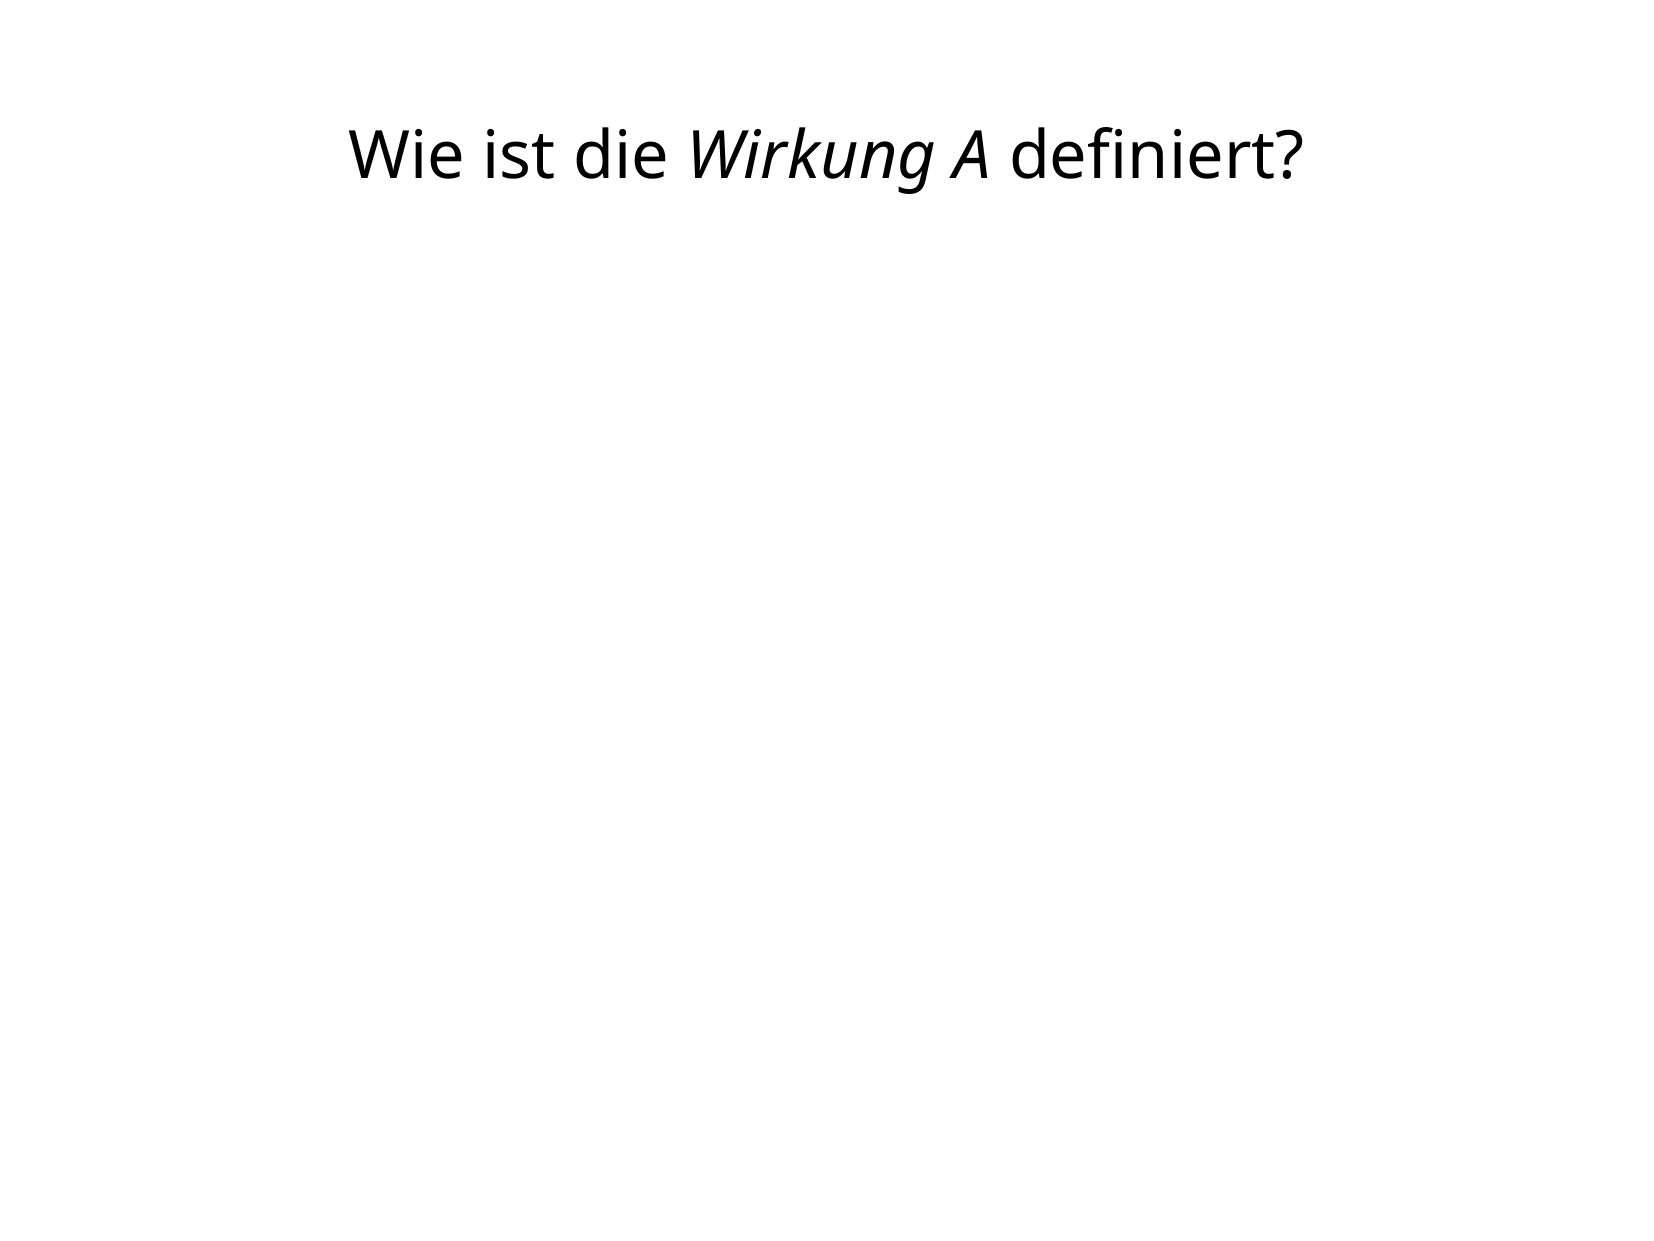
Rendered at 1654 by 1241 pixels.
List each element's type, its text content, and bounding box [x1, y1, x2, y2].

title Wie ist die Wirkung A definiert? [82, 49, 1571, 257]
